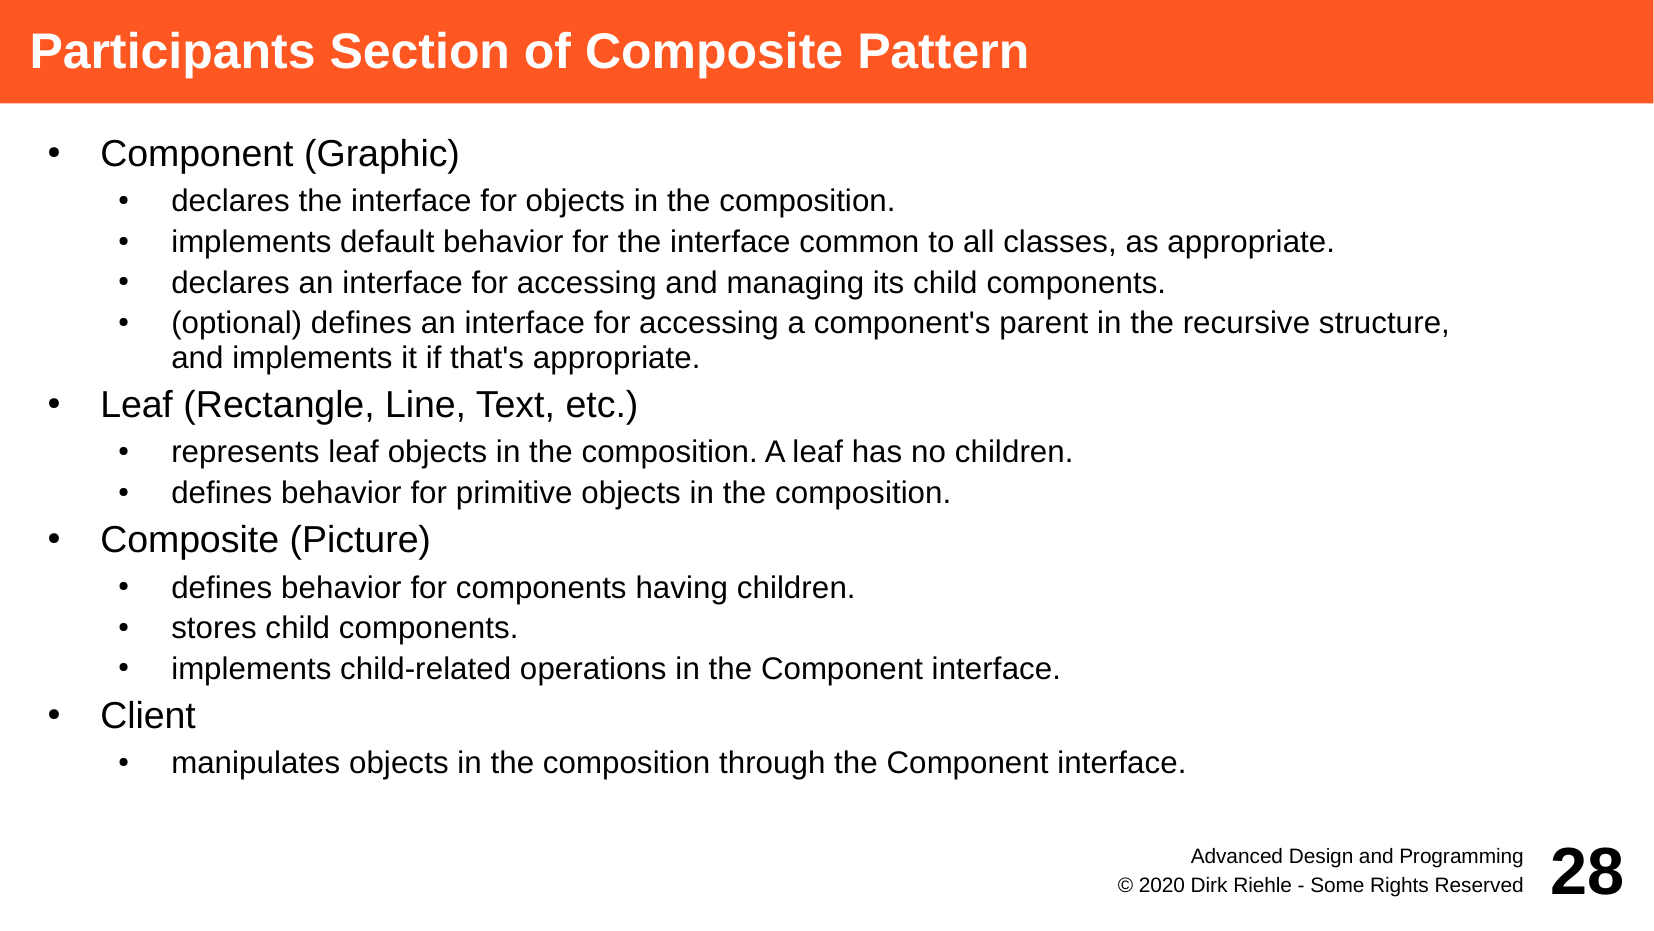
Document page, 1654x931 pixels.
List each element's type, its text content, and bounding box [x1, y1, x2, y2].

list Component (Graphic) declares the interface for objects in the composition. implements default behavior for the interface common to all classes, as appropriate. declares an interface for accessing and managing its child components. (optional) defines an interface for accessing a component's parent in the recursive structure, and implements it if that's appropriate. Leaf (Rectangle, Line, Text, etc.) represents leaf objects in the composition. A leaf has no children. defines behavior for primitive objects in the composition. Composite (Picture) defines behavior for components having children. stores child components. implements child-related operations in the Component interface. Client manipulates objects in the composition through the Component interface. [29, 132, 1625, 901]
title Participants Section of Composite Pattern [0, 0, 1654, 104]
